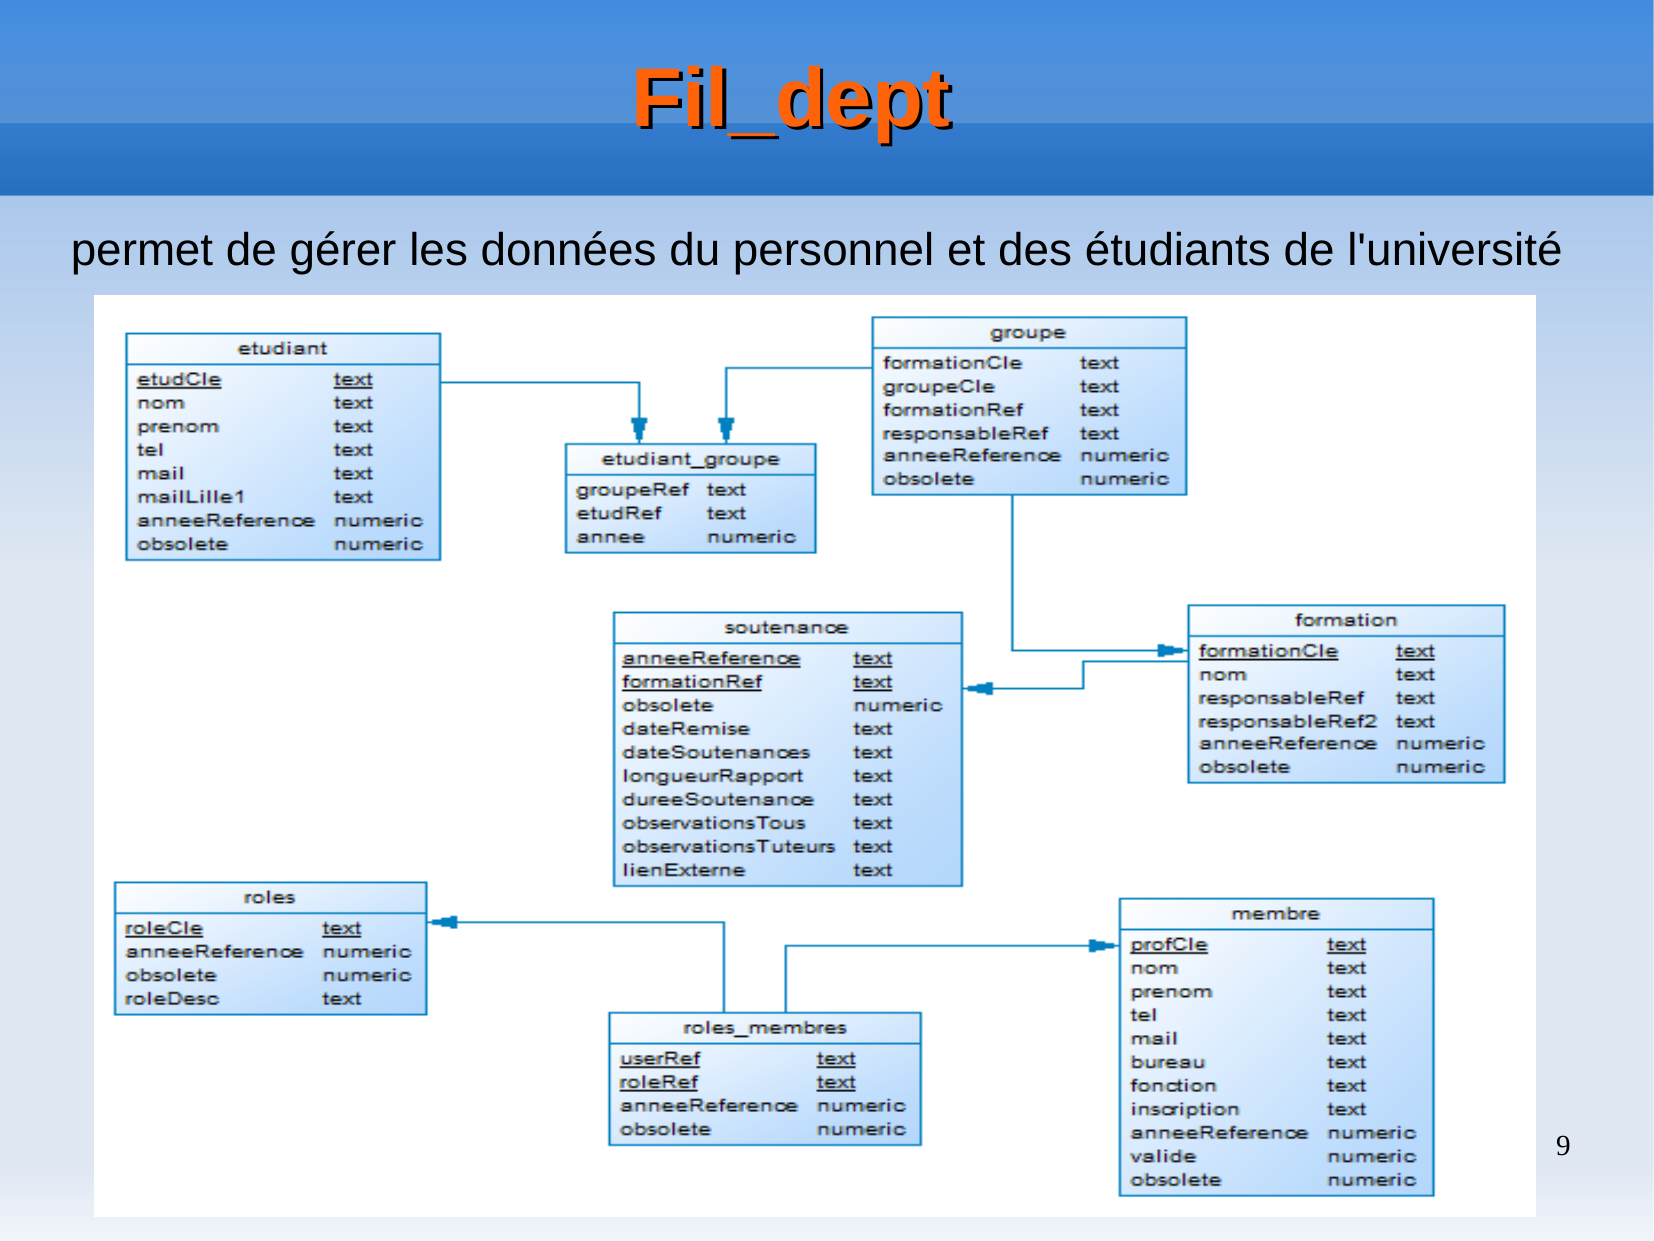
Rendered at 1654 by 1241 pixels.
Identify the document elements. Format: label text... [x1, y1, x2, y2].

picture [0, 0, 1654, 1241]
title Fil_dept [224, 17, 1359, 178]
list permet de gérer les données du personnel et des étudiants de l'université [0, 224, 1571, 308]
